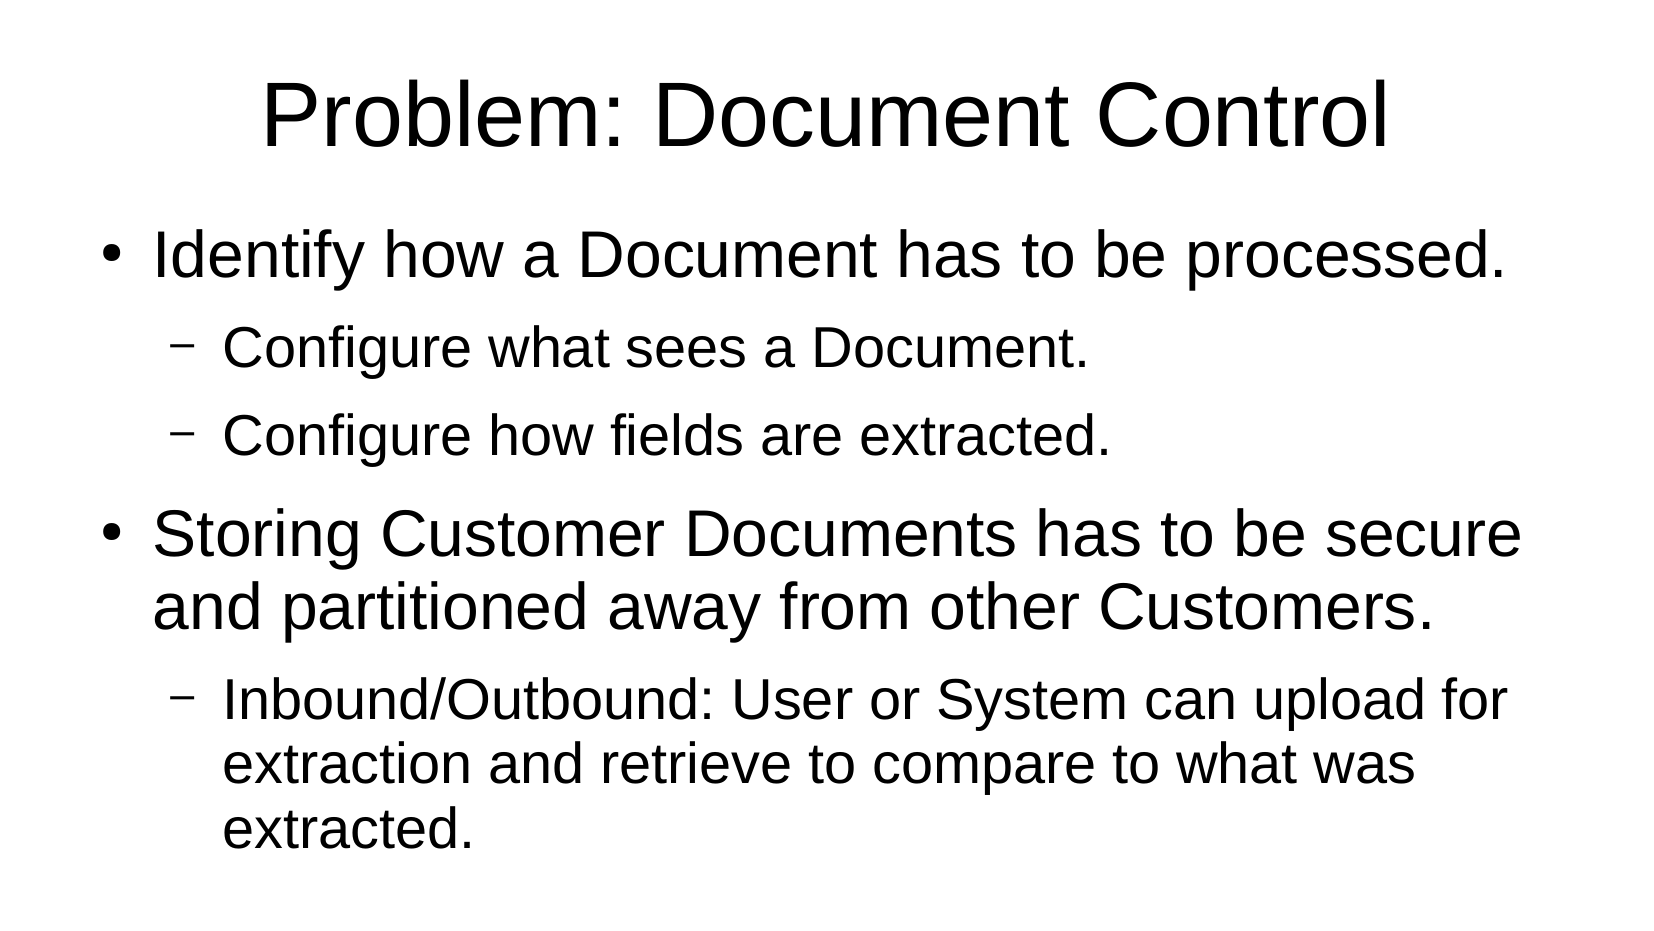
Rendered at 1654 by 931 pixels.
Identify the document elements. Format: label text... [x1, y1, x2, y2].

title Problem: Document Control [82, 37, 1571, 193]
list Identify how a Document has to be processed. Configure what sees a Document. Configure how fields are extracted. Storing Customer Documents has to be secure and partitioned away from other Customers. Inbound/Outbound: User or System can upload for extraction and retrieve to compare to what was extracted. [82, 217, 1571, 863]
